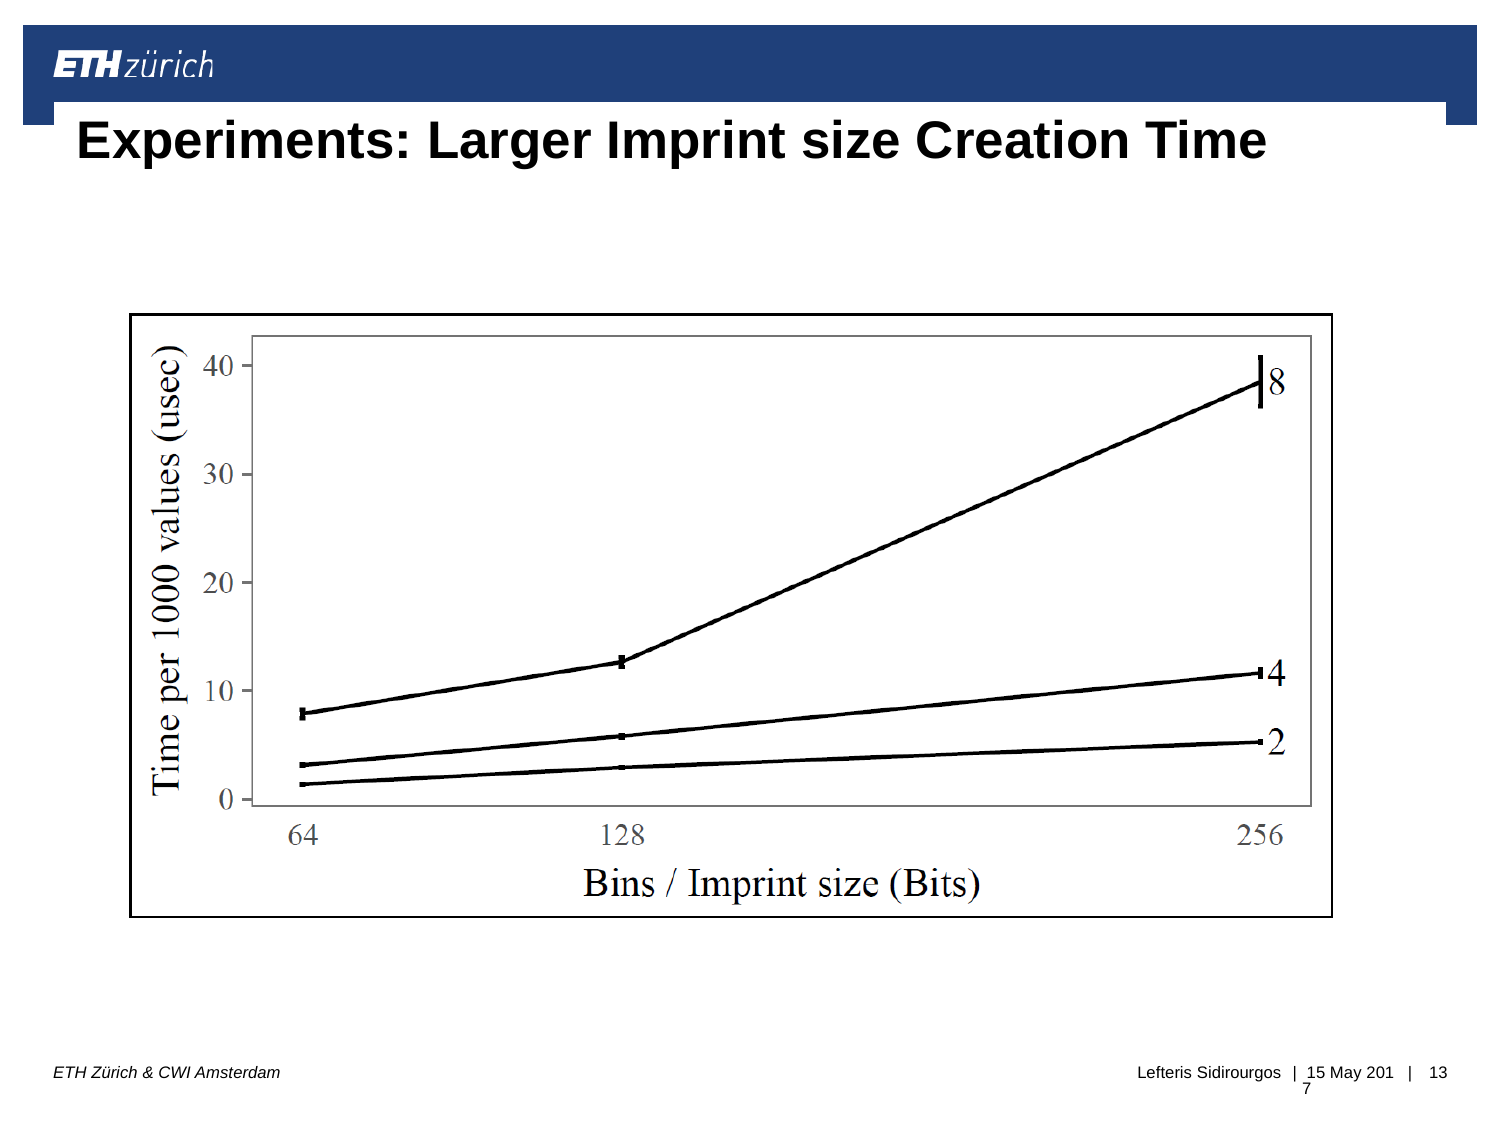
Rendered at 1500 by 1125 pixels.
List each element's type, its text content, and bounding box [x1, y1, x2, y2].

title Experiments: Larger Imprint size Creation Time [53, 101, 1447, 262]
picture [129, 313, 1333, 918]
